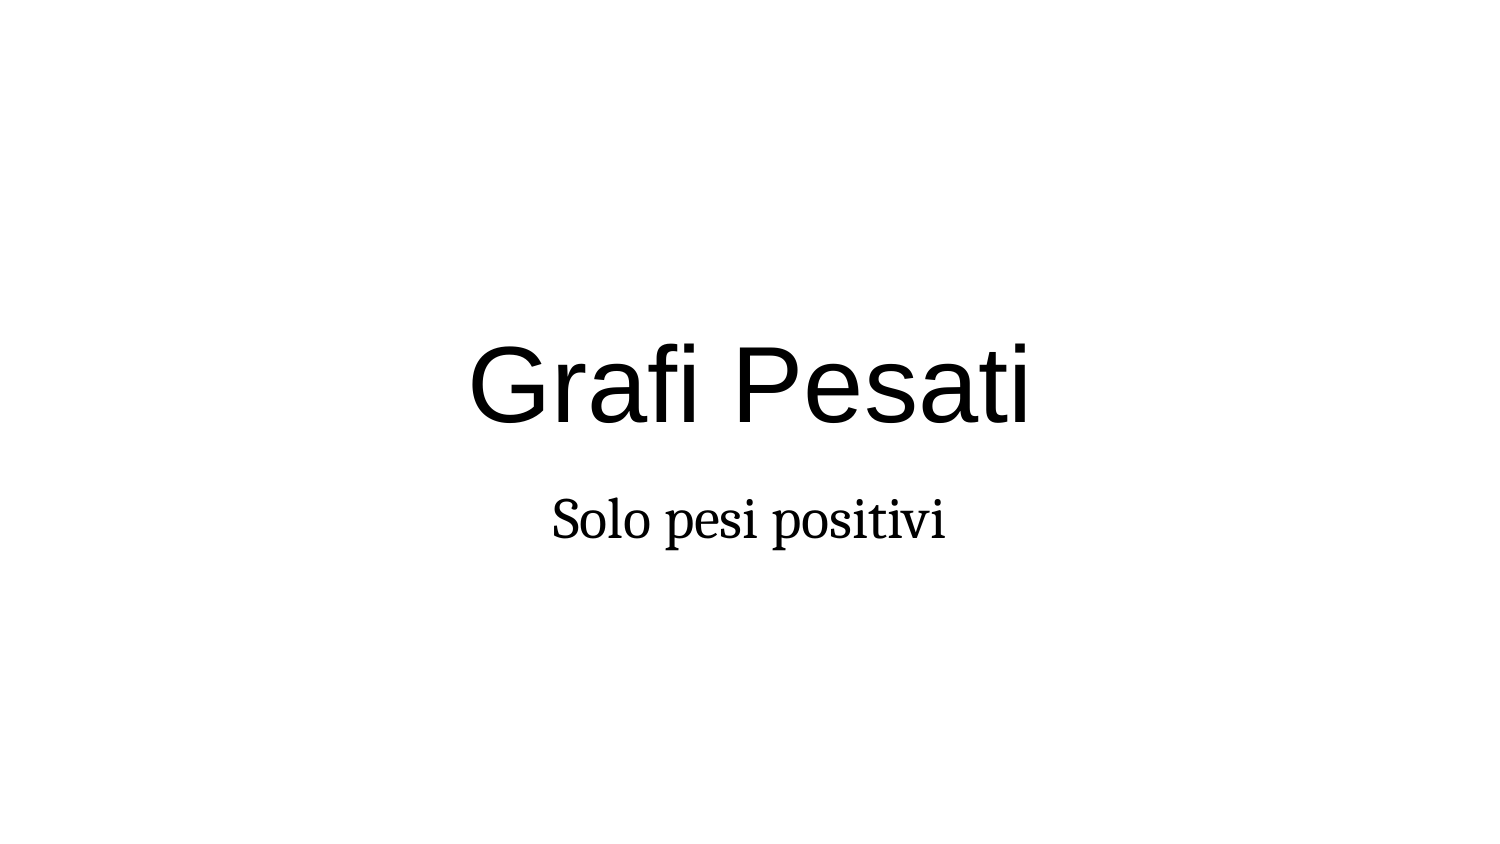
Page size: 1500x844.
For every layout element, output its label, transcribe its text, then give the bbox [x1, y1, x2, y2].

subtitle Solo pesi positivi [51, 464, 1449, 681]
title Grafi Pesati [51, 122, 1449, 459]
